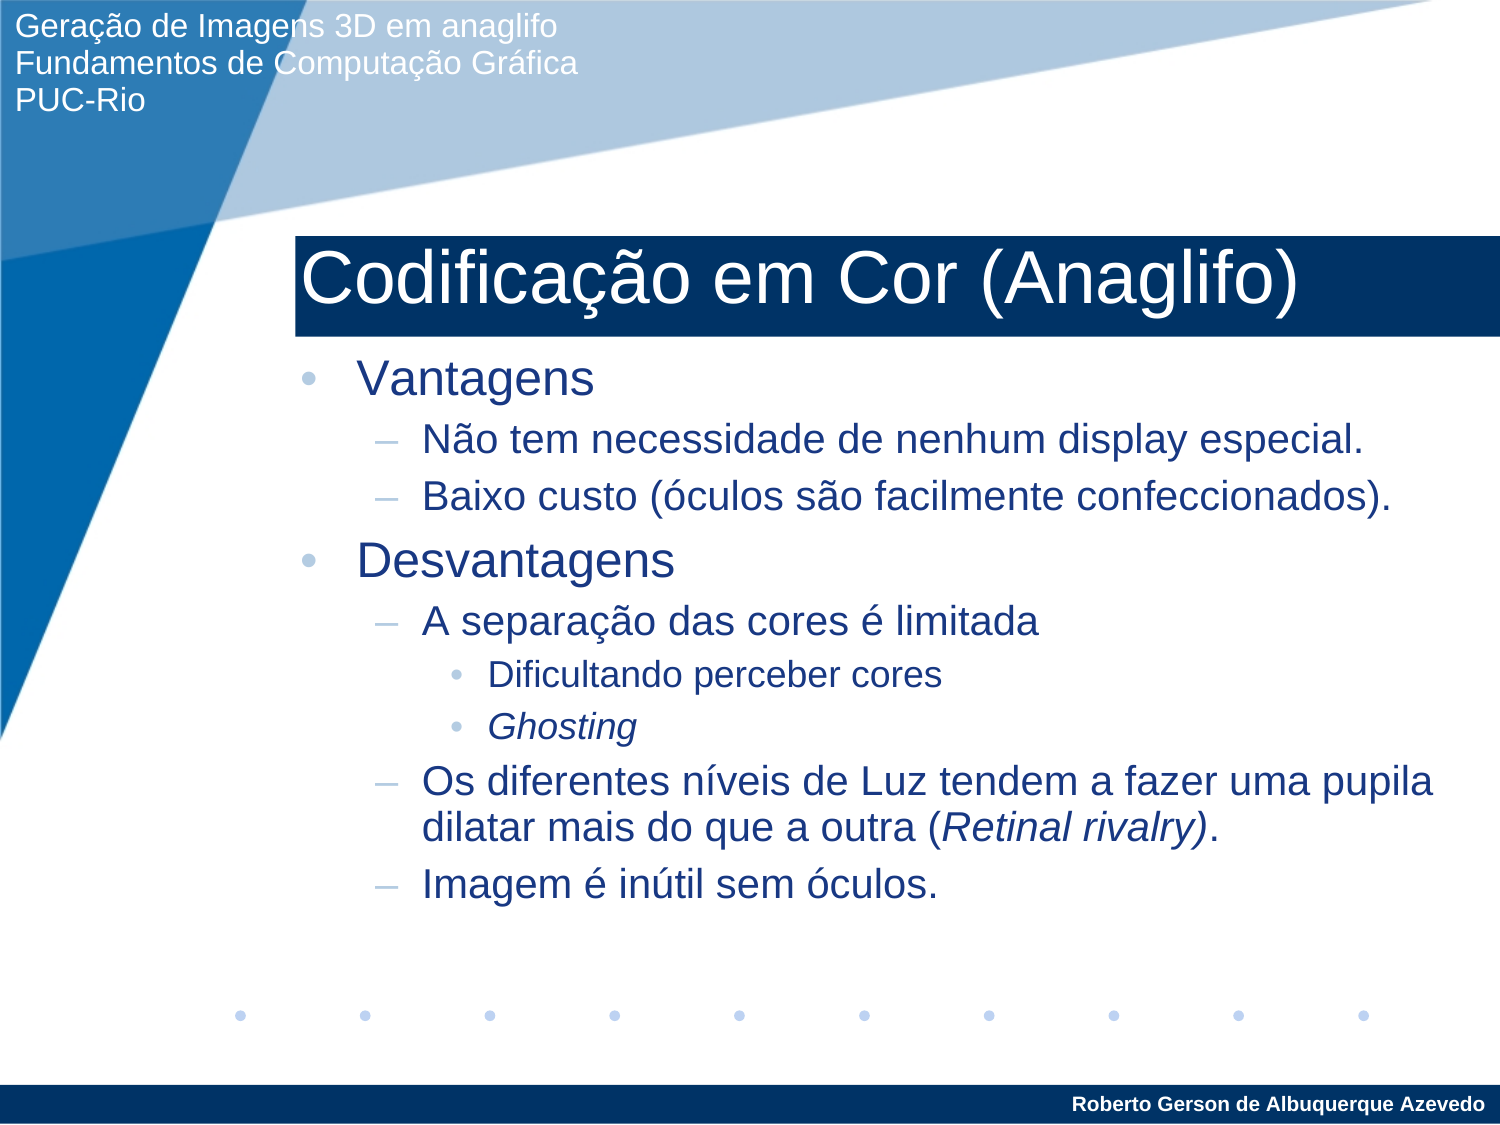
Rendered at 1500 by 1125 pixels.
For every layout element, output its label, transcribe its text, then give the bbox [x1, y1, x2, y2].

list Vantagens Não tem necessidade de nenhum display especial. Baixo custo (óculos são facilmente confeccionados). Desvantagens A separação das cores é limitada Dificultando perceber cores Ghosting Os diferentes níveis de Luz tendem a fazer uma pupila dilatar mais do que a outra (Retinal rivalry). Imagem é inútil sem óculos. [299, 350, 1475, 1093]
picture [0, 0, 1500, 842]
title Codificação em Cor (Anaglifo) [300, 224, 1500, 331]
